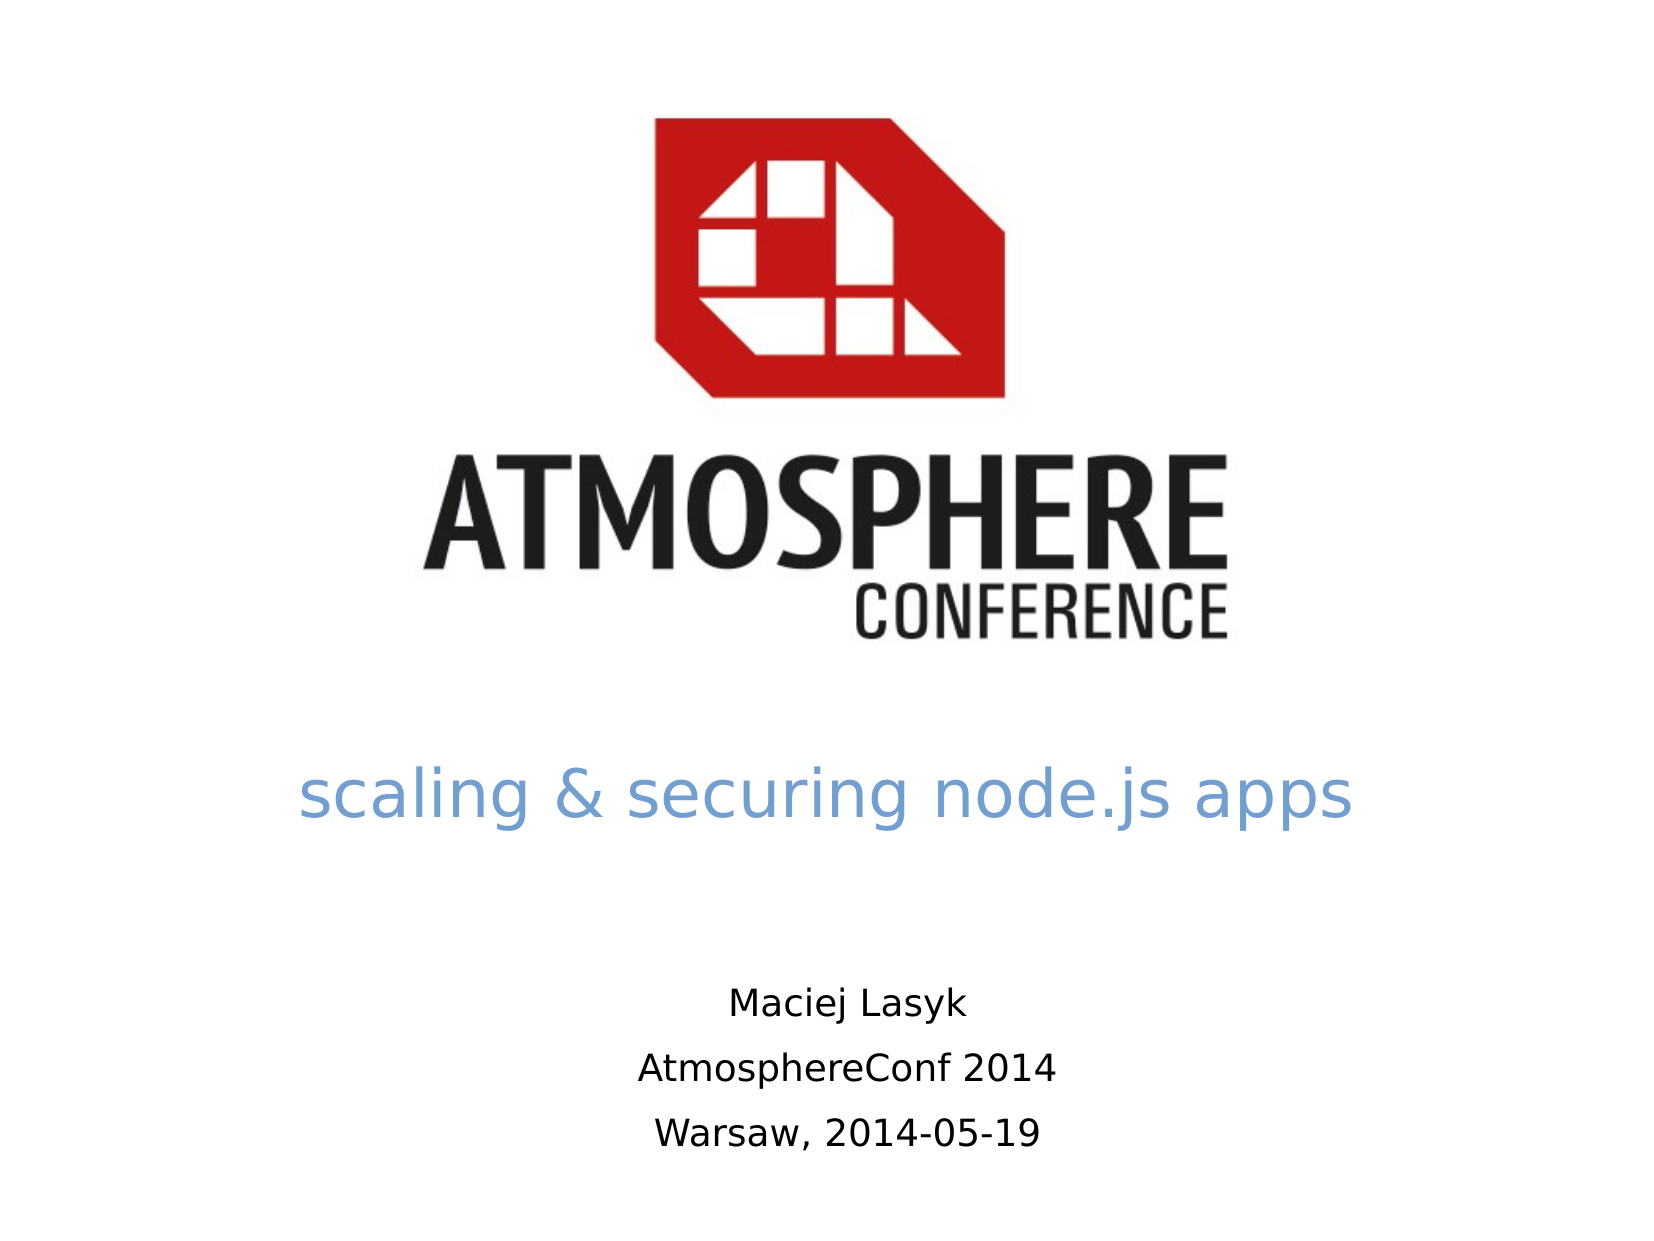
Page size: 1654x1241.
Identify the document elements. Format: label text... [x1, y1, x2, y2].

text_box Maciej Lasyk AtmosphereConf 2014 Warsaw, 2014-05-19 [622, 952, 1073, 1142]
text_box scaling & securing node.js apps [283, 748, 1371, 841]
picture [225, 42, 1429, 720]
